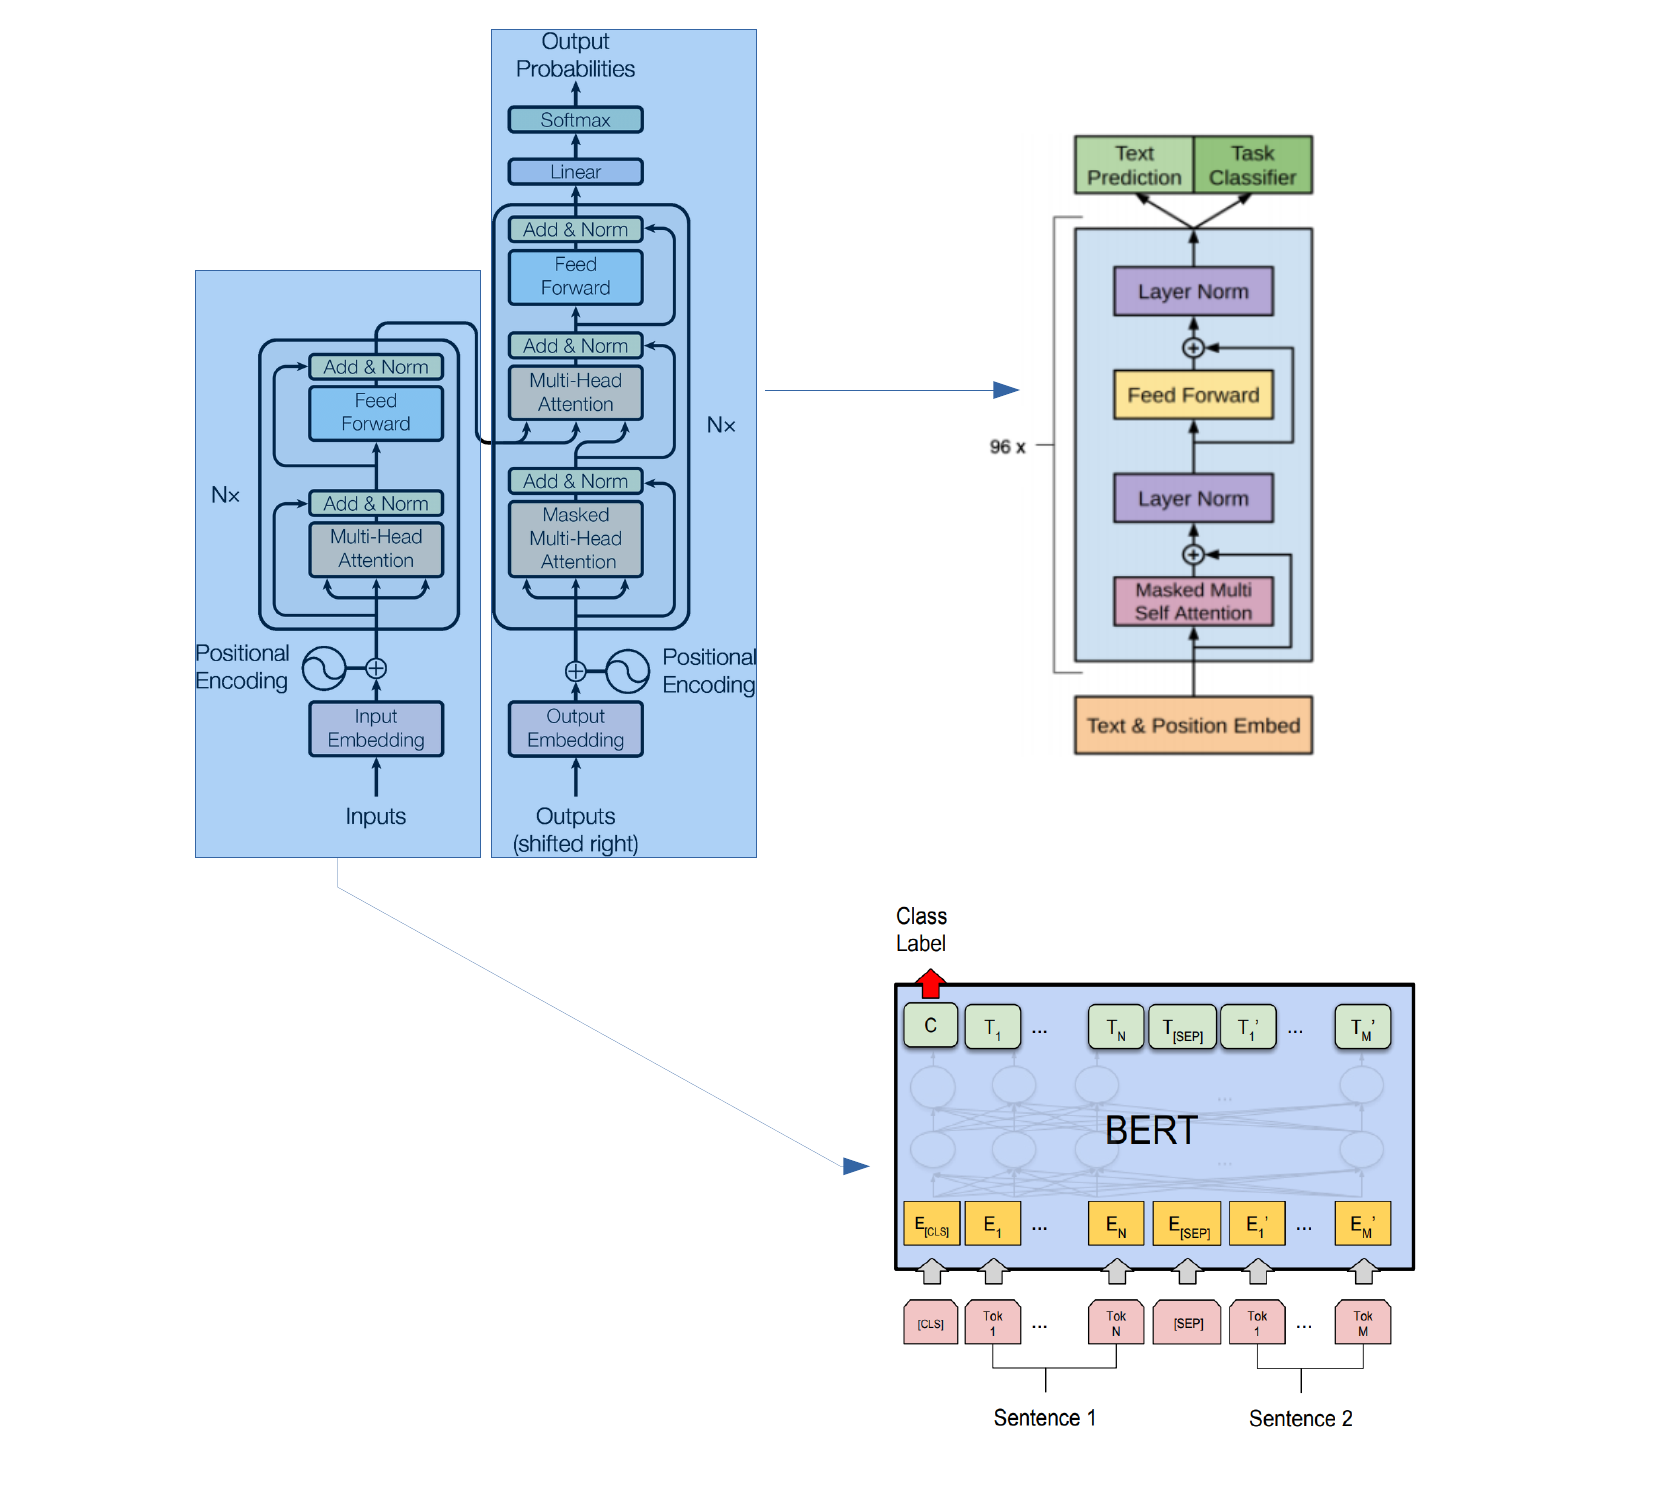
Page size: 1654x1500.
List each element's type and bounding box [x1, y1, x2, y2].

picture [960, 89, 1441, 804]
text_box [195, 270, 481, 858]
picture [195, 29, 491, 858]
text_box [491, 29, 757, 858]
picture [870, 892, 1443, 1441]
